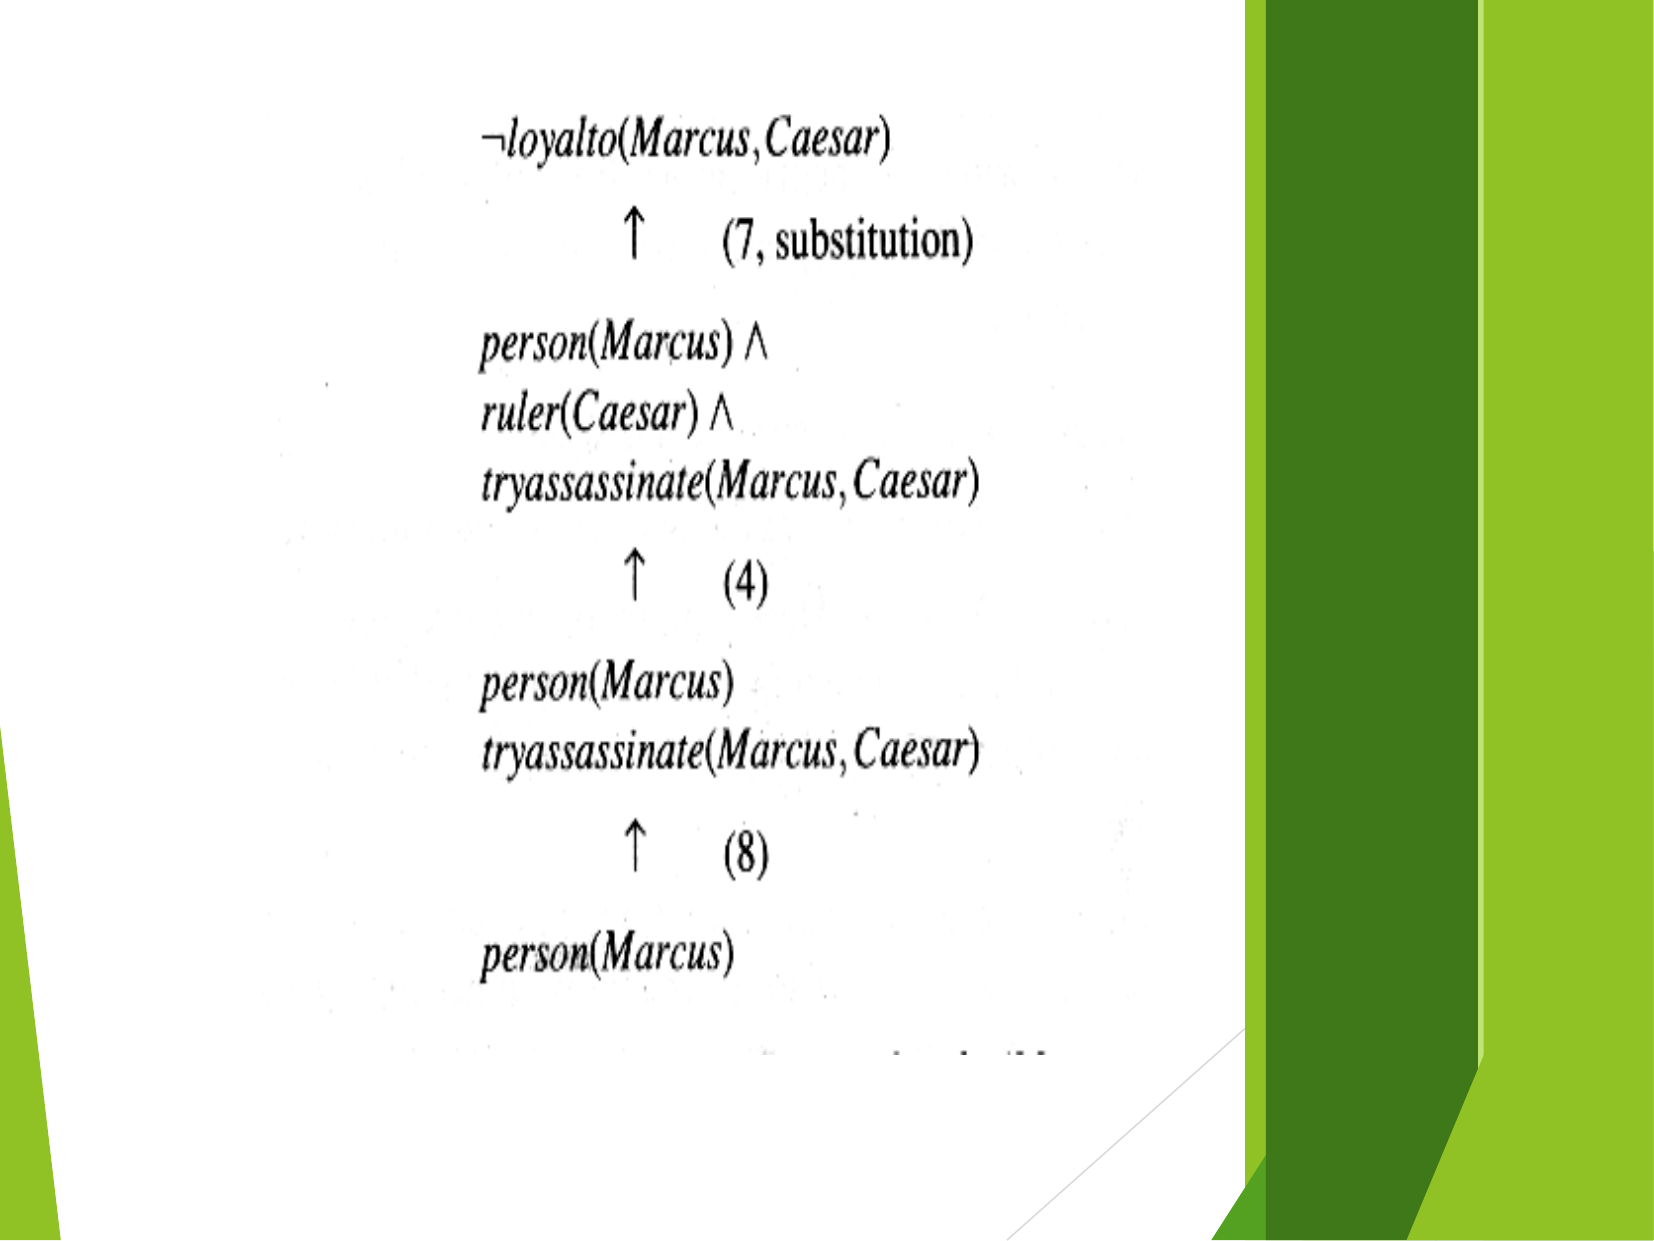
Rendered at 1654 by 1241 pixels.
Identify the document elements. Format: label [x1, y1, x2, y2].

picture [261, 113, 1153, 1055]
